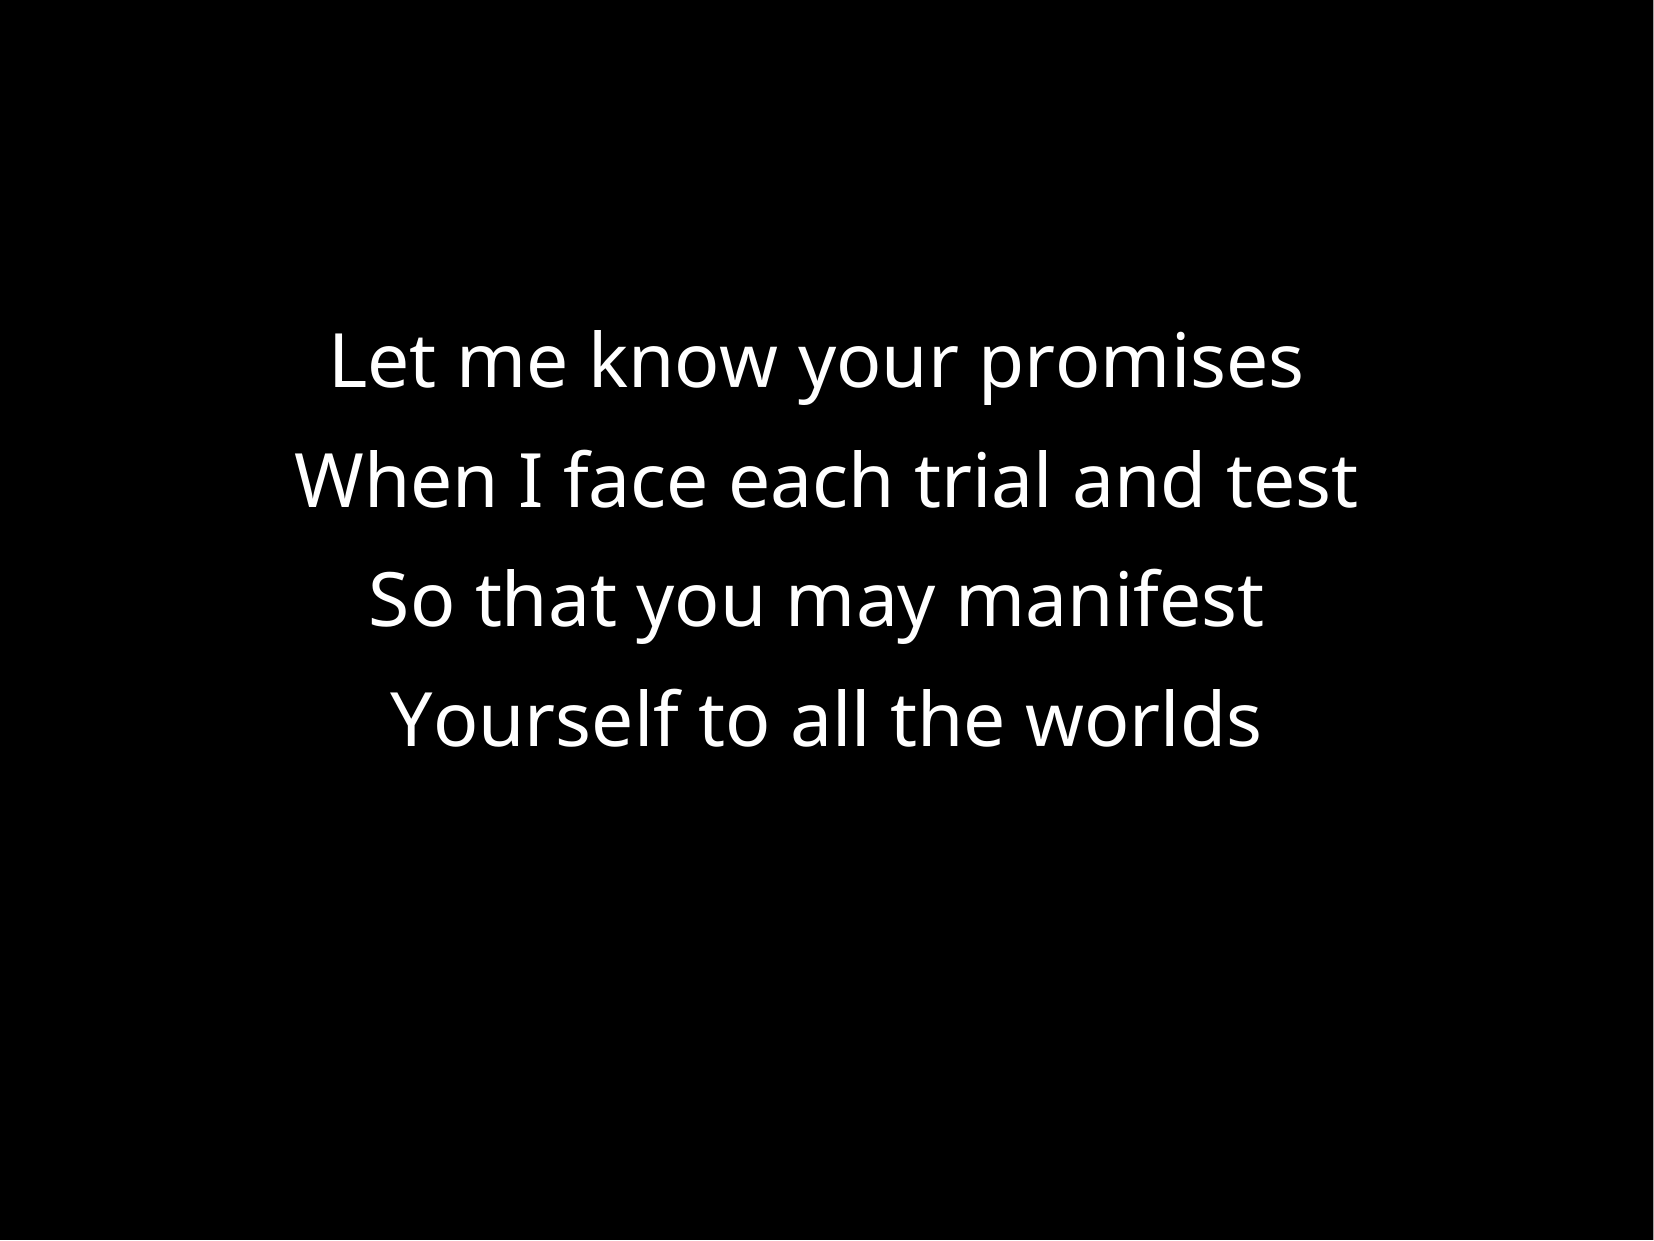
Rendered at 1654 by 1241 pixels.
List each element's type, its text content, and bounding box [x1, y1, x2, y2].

list Let me know your promises When I face each trial and test So that you may manifest Yourself to all the worlds [0, 307, 1654, 1229]
